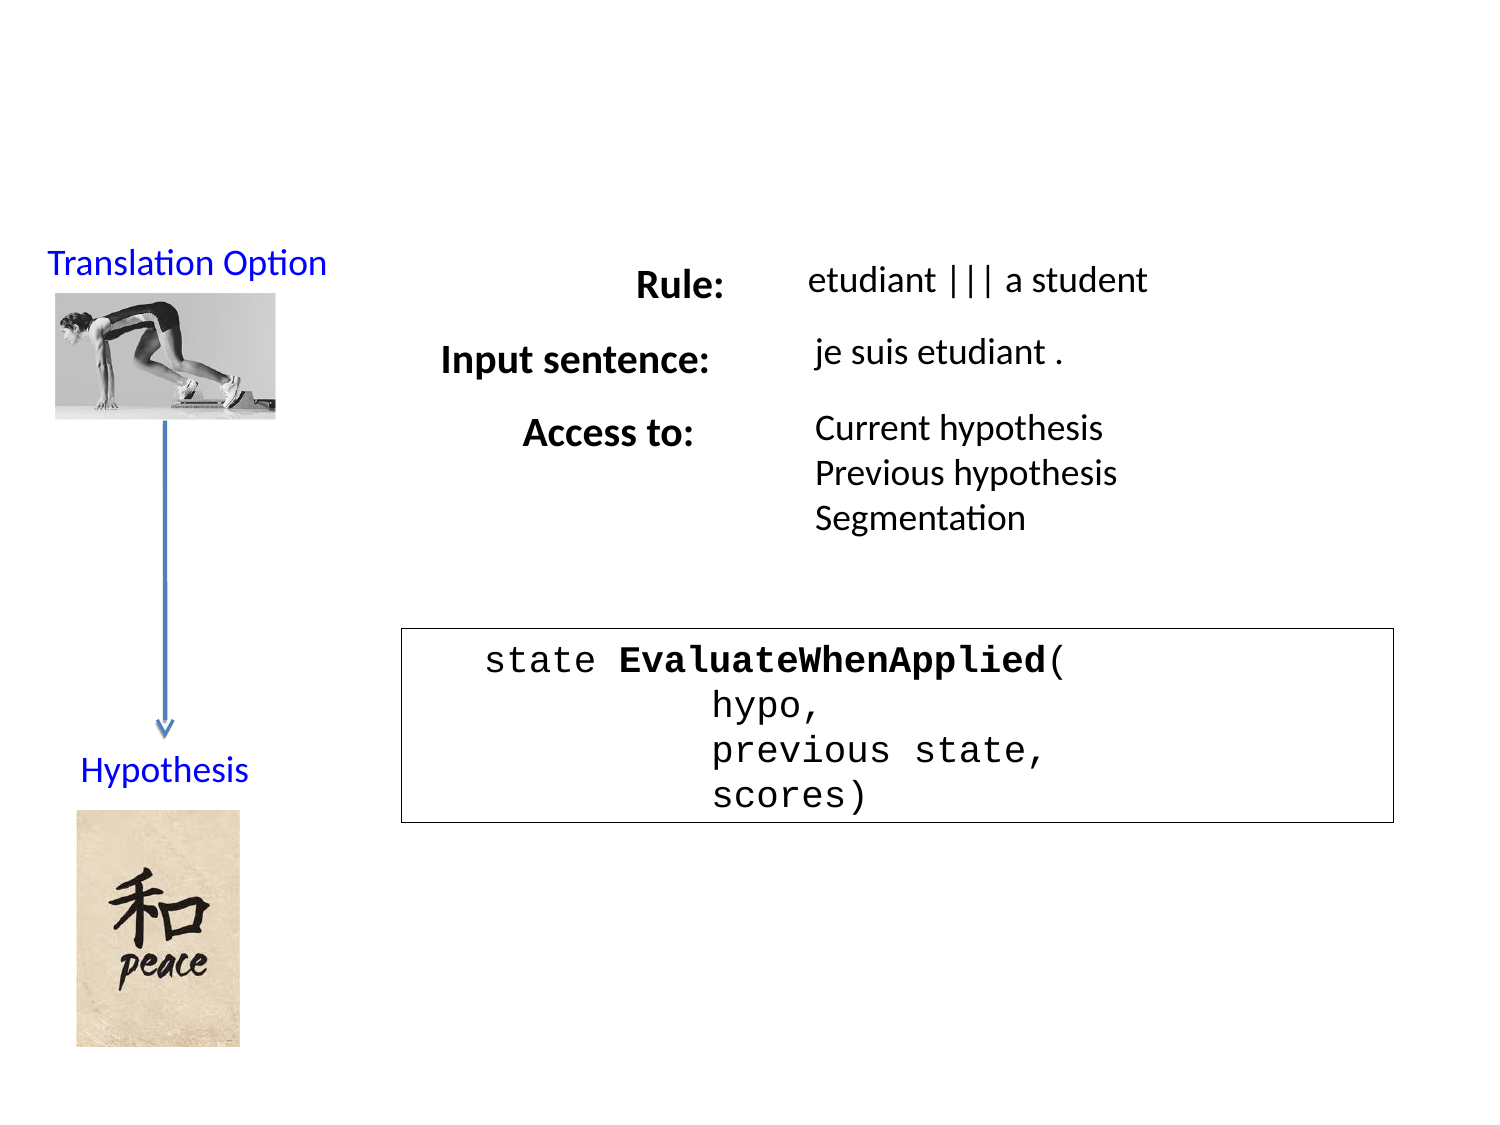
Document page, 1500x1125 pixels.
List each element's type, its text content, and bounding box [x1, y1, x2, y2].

picture [53, 291, 277, 421]
text_box je suis etudiant . [800, 319, 1079, 380]
text_box Hypothesis [65, 737, 265, 798]
text_box state EvaluateWhenApplied( hypo, previous state, scores) [401, 628, 1394, 823]
text_box Access to: [507, 397, 800, 462]
text_box Current hypothesis Previous hypothesis Segmentation [800, 395, 1133, 546]
text_box Input sentence: [425, 324, 726, 390]
text_box Rule: [621, 249, 958, 314]
picture [76, 810, 240, 1047]
text_box etudiant ||| a student [793, 247, 1164, 308]
text_box Translation Option [32, 230, 343, 291]
